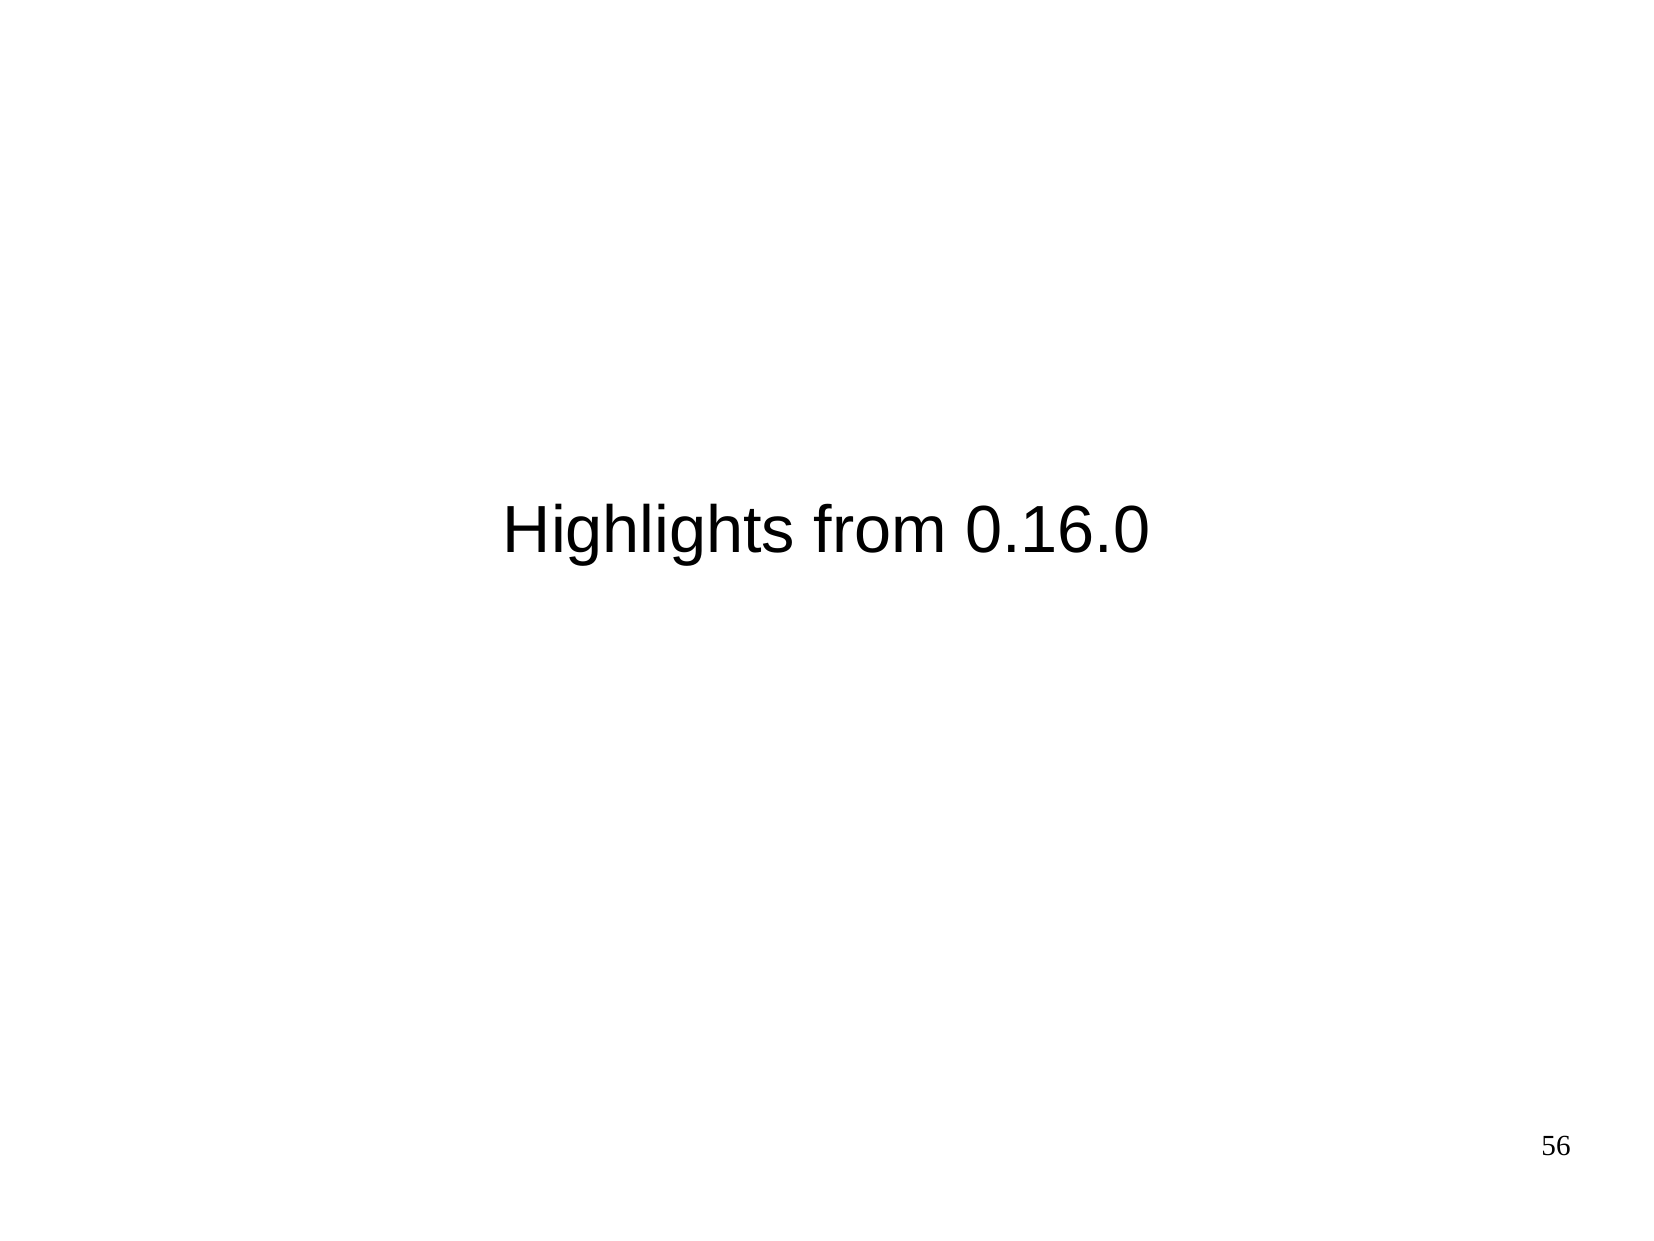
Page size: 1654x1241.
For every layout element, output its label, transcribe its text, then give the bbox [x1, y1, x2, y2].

subtitle Highlights from 0.16.0 [82, 49, 1571, 1010]
